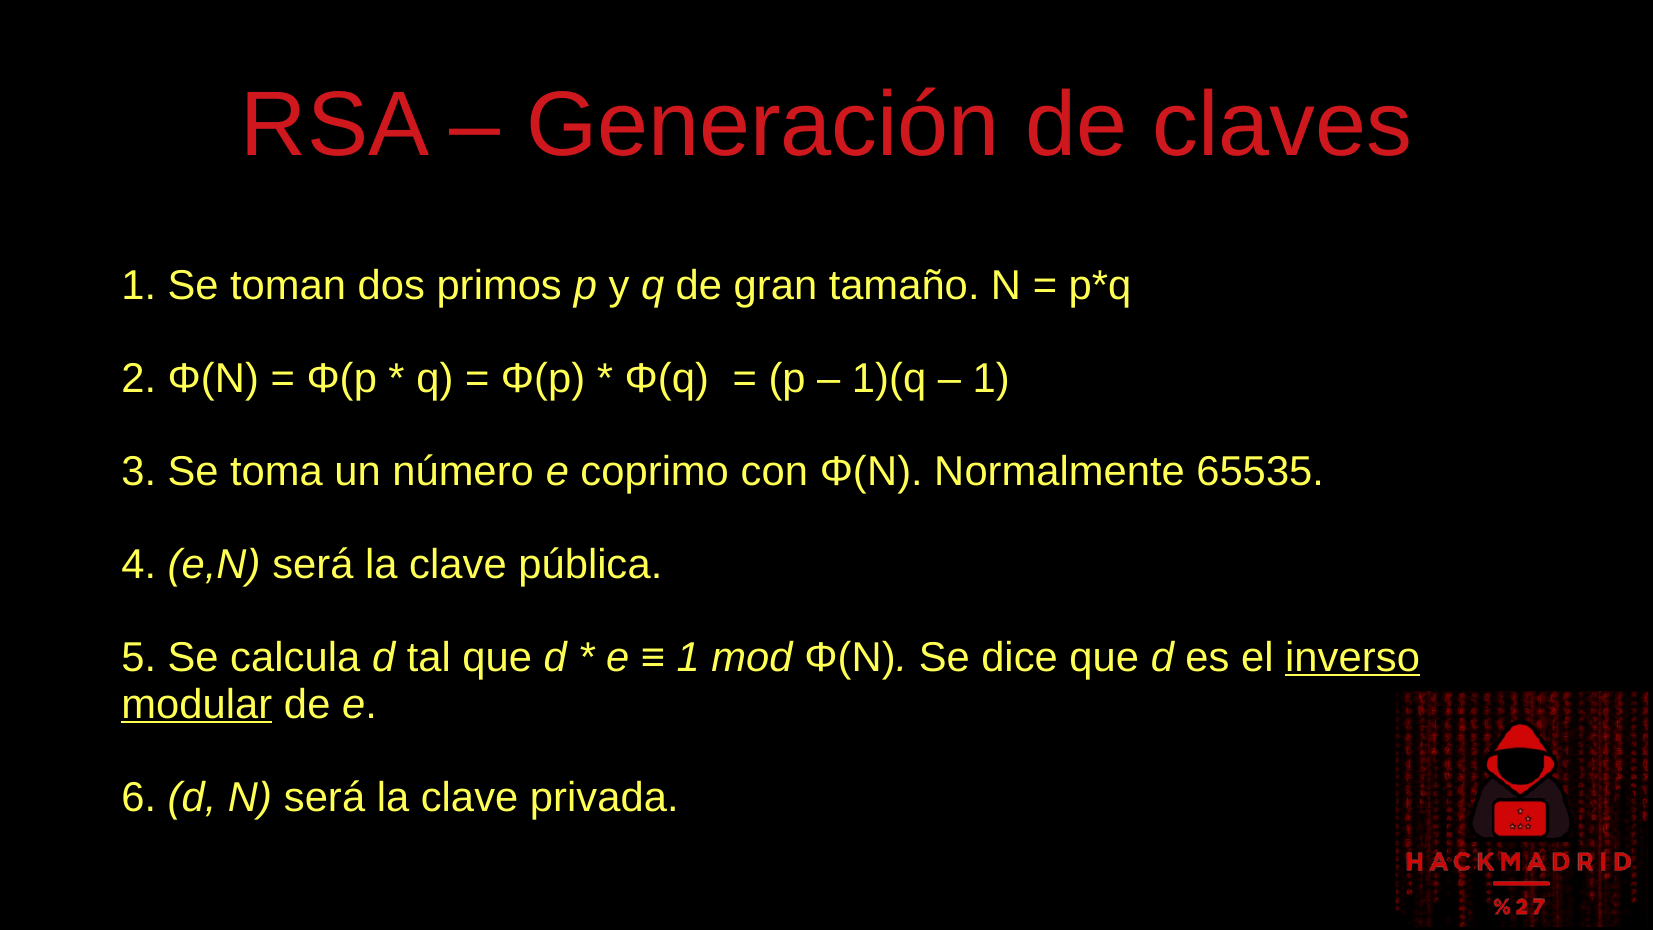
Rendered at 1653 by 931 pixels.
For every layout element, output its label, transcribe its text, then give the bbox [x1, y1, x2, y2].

subtitle 1. Se toman dos primos p y q de gran tamaño. N = p*q 2. Φ(N) = Φ(p * q) = Φ(p) * Φ(q) = (p – 1)(q – 1) 3. Se toma un número e coprimo con Φ(N). Normalmente 65535. 4. (e,N) será la clave pública. 5. Se calcula d tal que d * e ≡ 1 mod Φ(N). Se dice que d es el inverso modular de e. 6. (d, N) será la clave privada. [121, 262, 1534, 931]
title RSA – Generación de claves [121, 20, 1534, 228]
text_box [1395, 691, 1649, 927]
